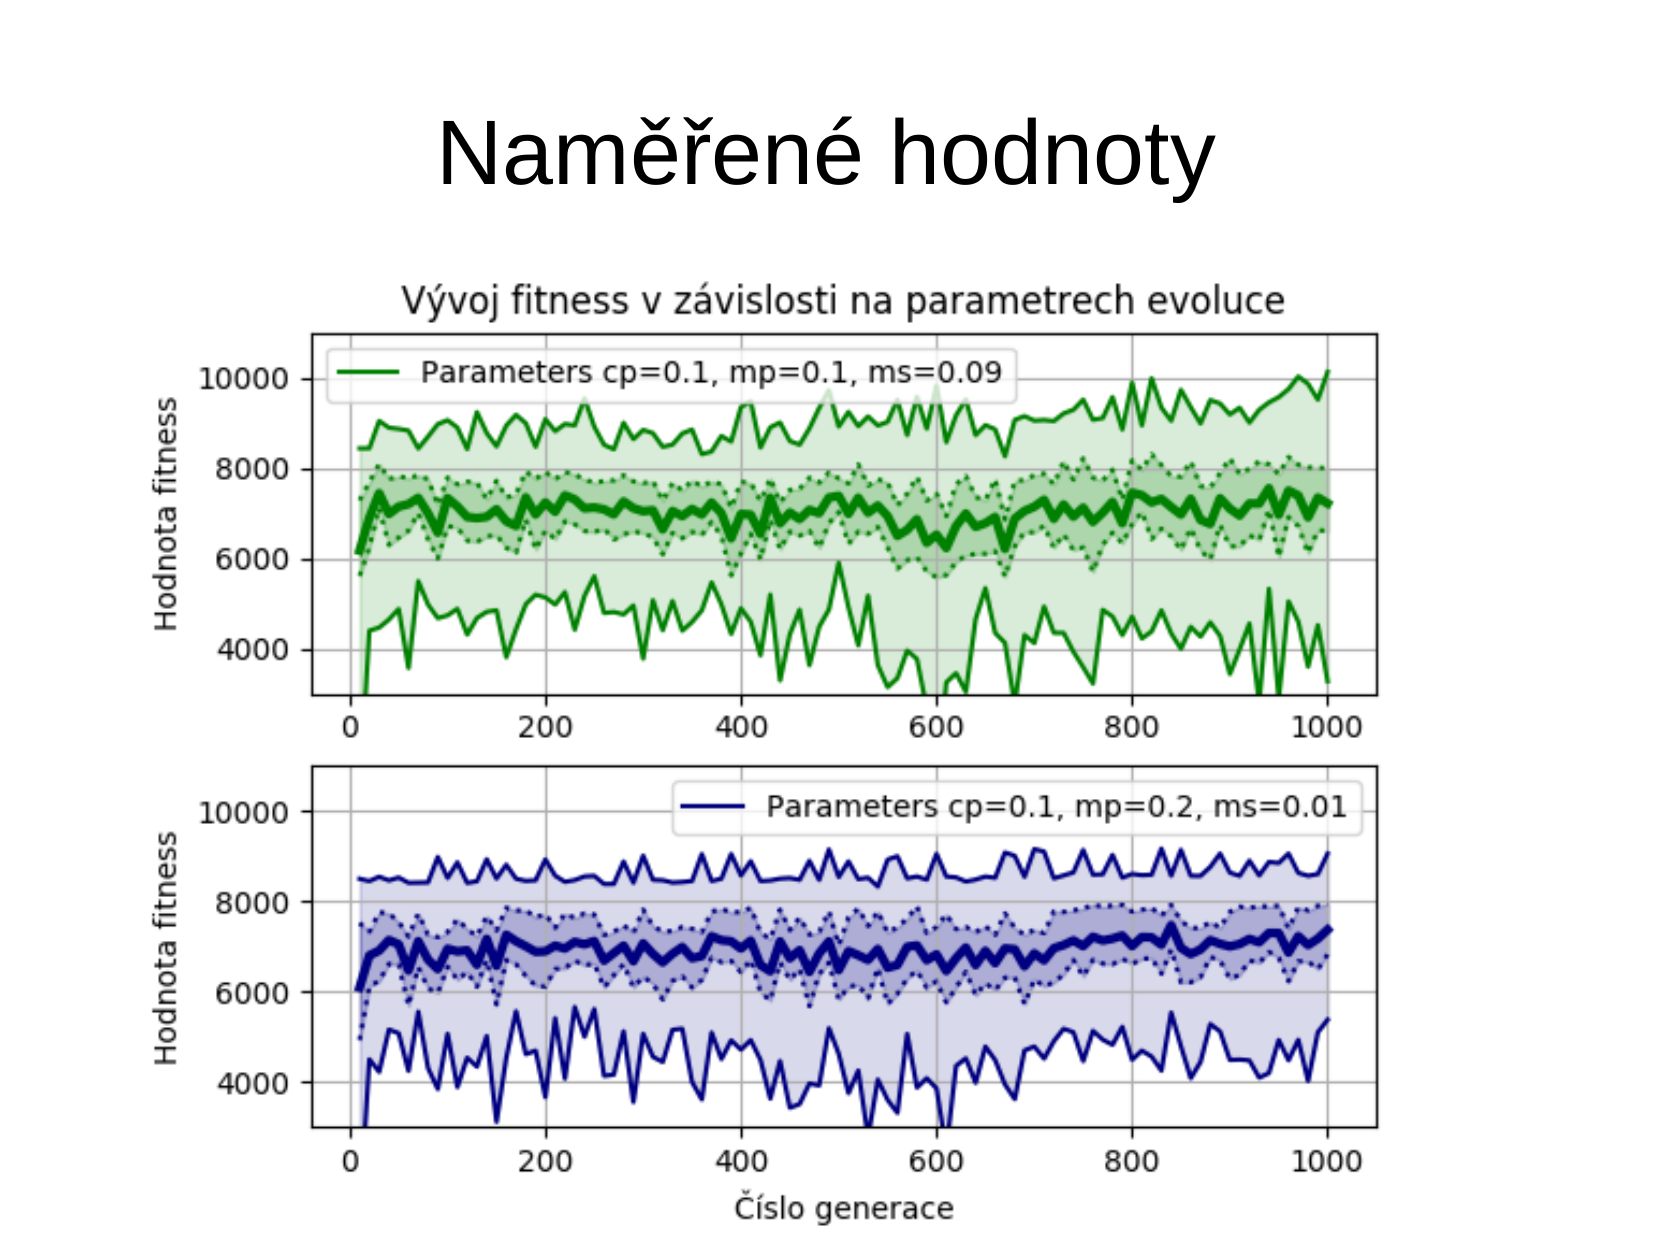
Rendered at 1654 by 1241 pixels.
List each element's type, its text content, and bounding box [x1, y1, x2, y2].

picture [140, 209, 1514, 1241]
title Naměřené hodnoty [82, 49, 1571, 257]
